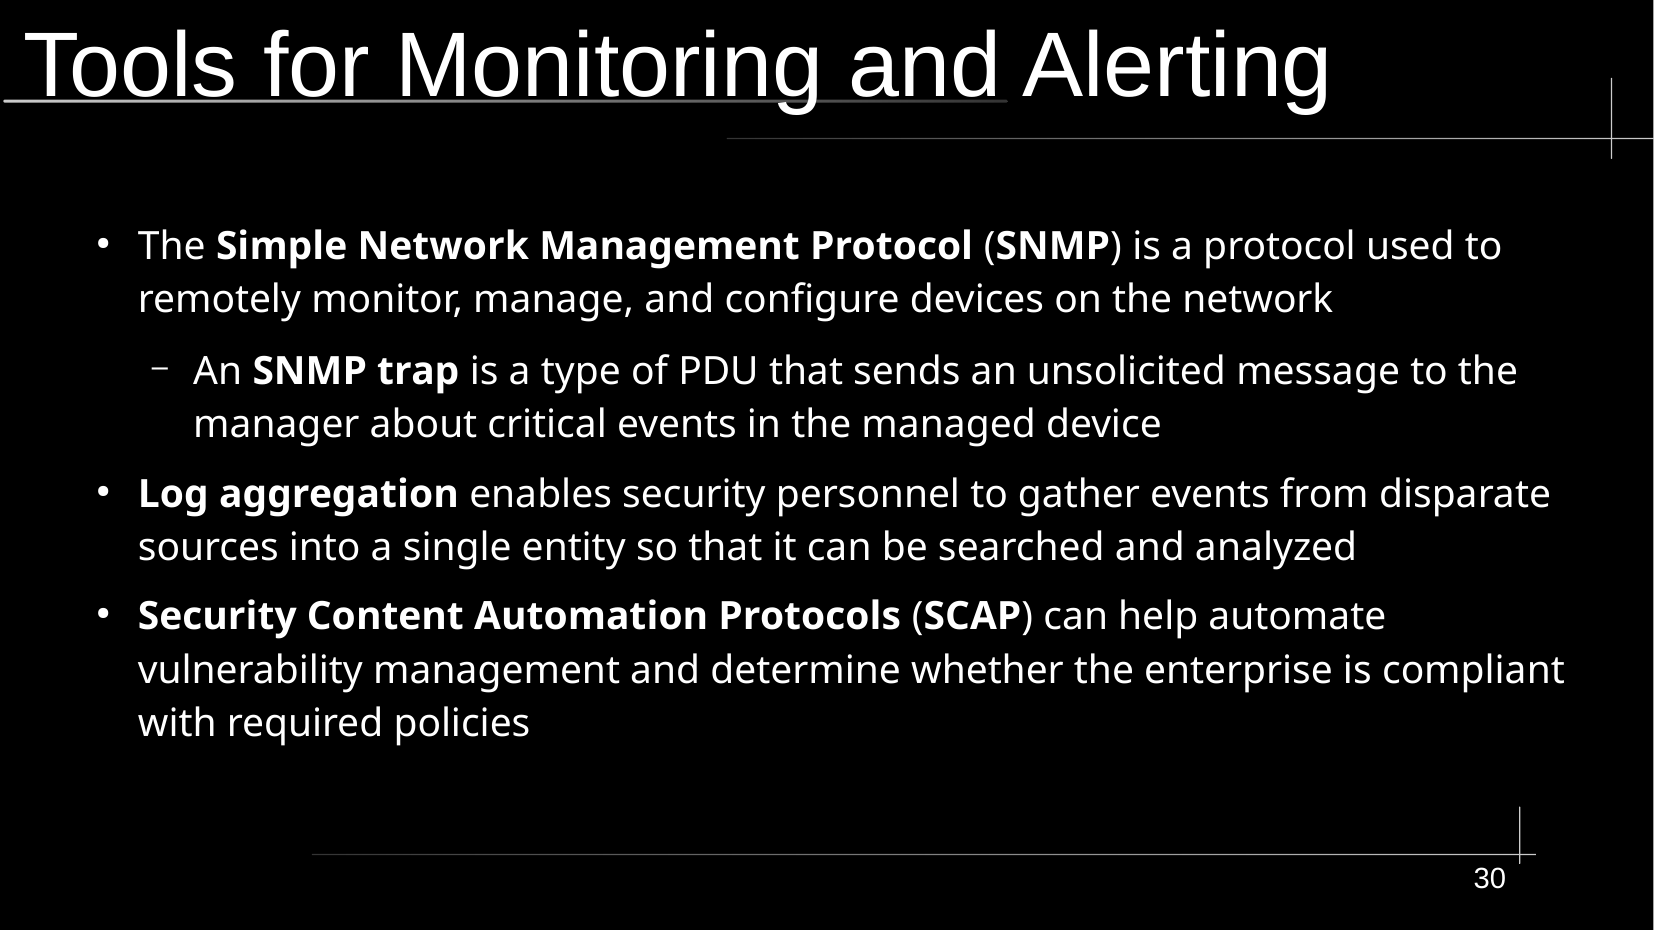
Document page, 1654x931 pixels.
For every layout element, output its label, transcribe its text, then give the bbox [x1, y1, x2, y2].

list The Simple Network Management Protocol (SNMP) is a protocol used to remotely monitor, manage, and configure devices on the network An SNMP trap is a type of PDU that sends an unsolicited message to the manager about critical events in the managed device Log aggregation enables security personnel to gather events from disparate sources into a single entity so that it can be searched and analyzed Security Content Automation Protocols (SCAP) can help automate vulnerability management and determine whether the enterprise is compliant with required policies [82, 217, 1571, 758]
title Tools for Monitoring and Alerting [23, 11, 1589, 119]
